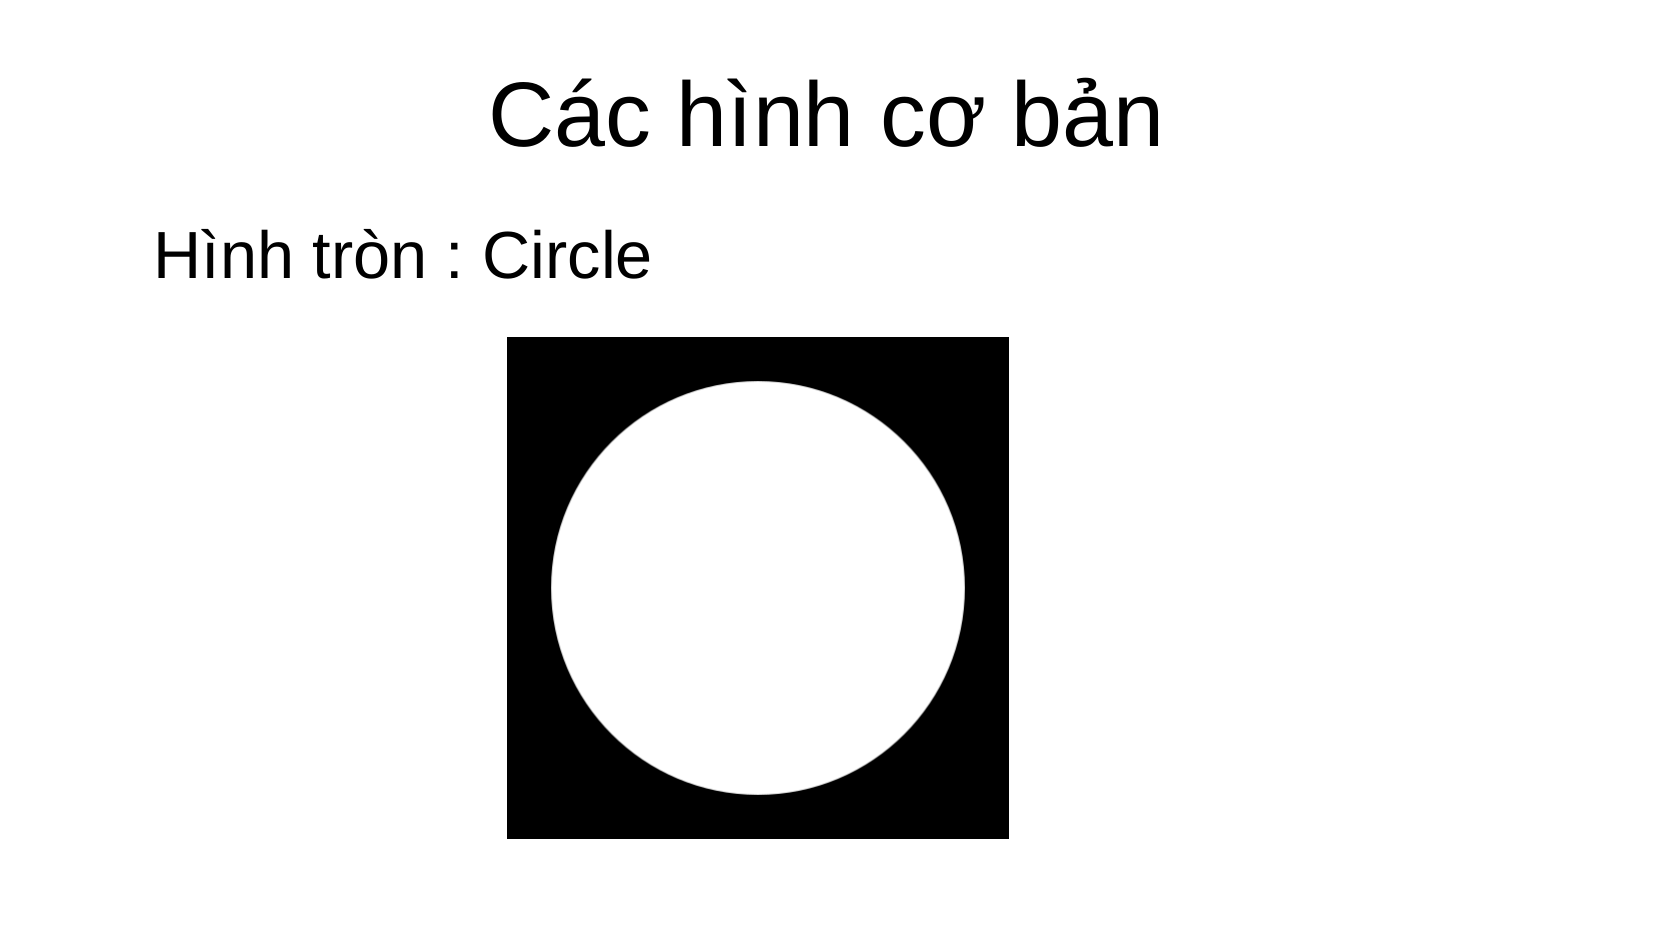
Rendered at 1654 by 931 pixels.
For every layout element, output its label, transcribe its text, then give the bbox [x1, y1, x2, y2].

list Hình tròn : Circle [82, 217, 1571, 758]
title Các hình cơ bản [82, 37, 1571, 193]
picture [507, 337, 1009, 839]
